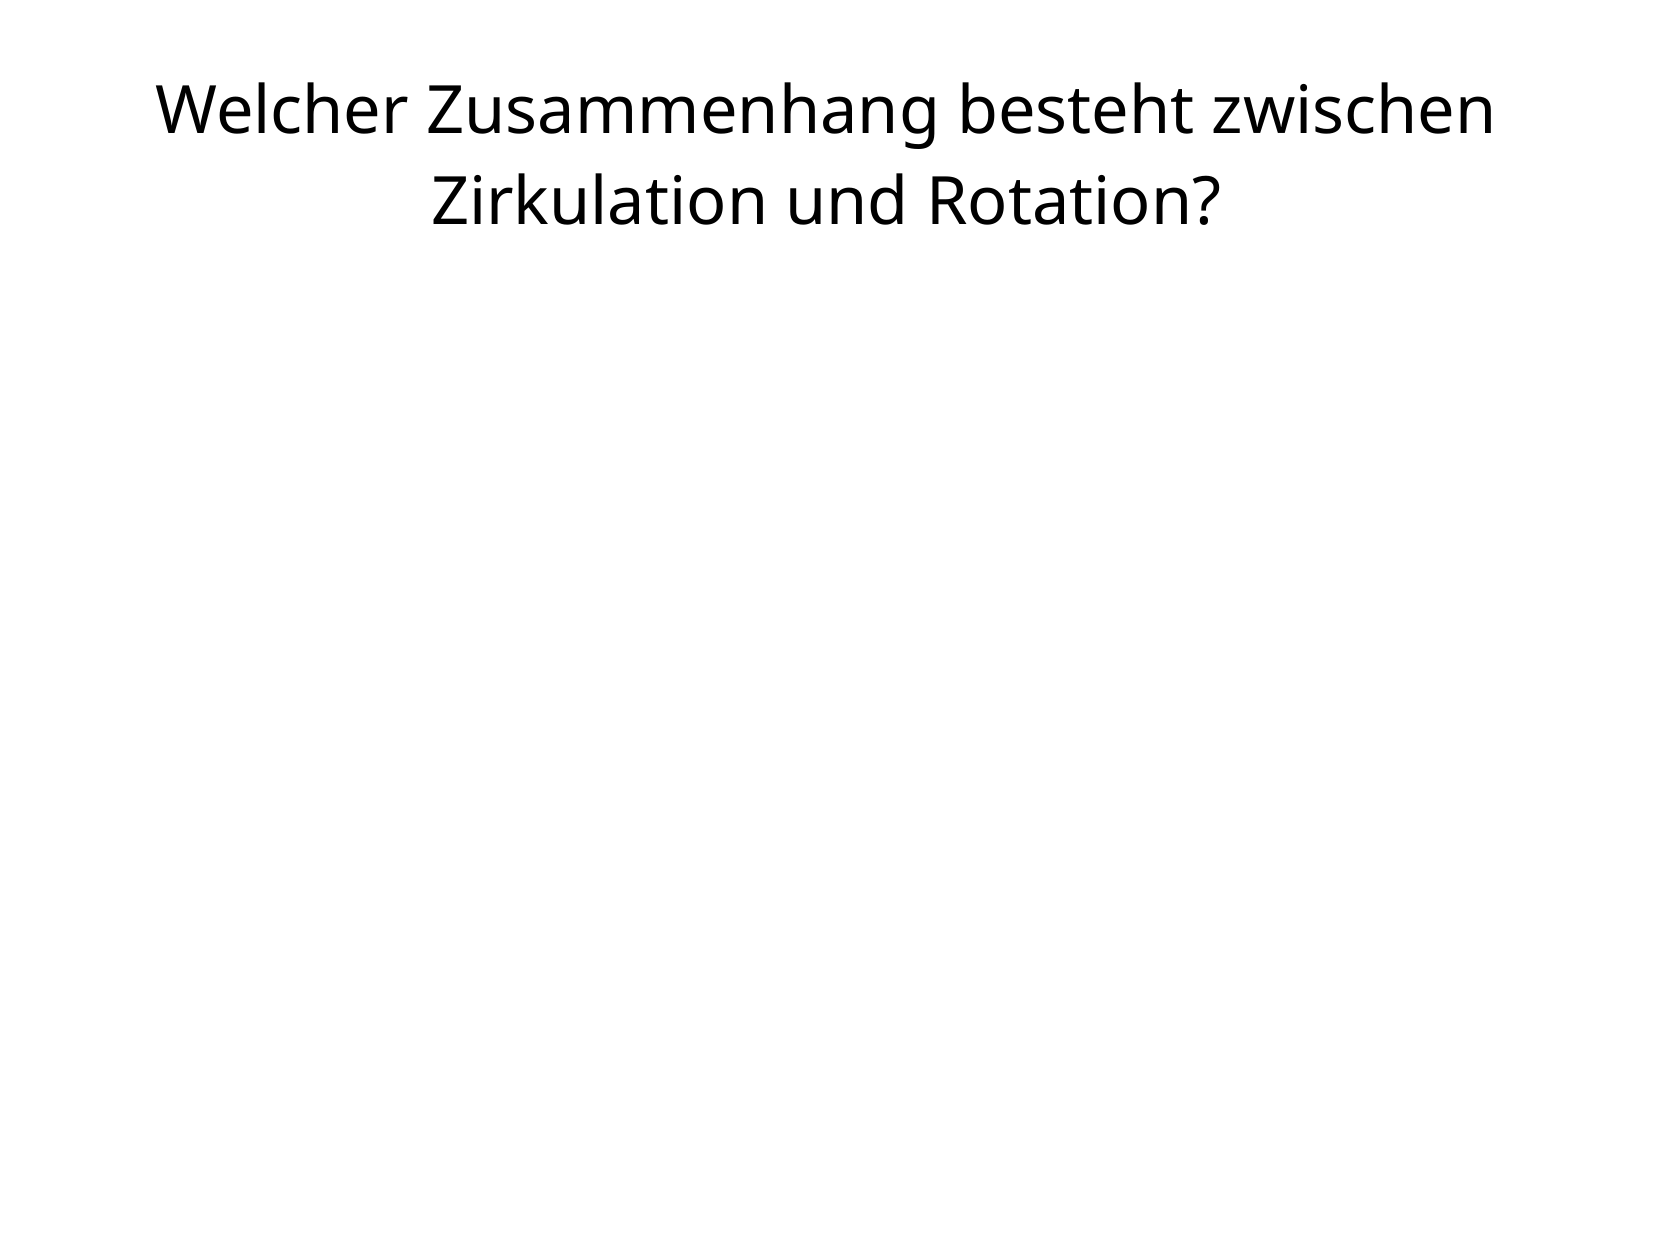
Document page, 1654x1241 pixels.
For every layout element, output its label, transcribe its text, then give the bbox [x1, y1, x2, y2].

title Welcher Zusammenhang besteht zwischen Zirkulation und Rotation? [82, 49, 1571, 257]
